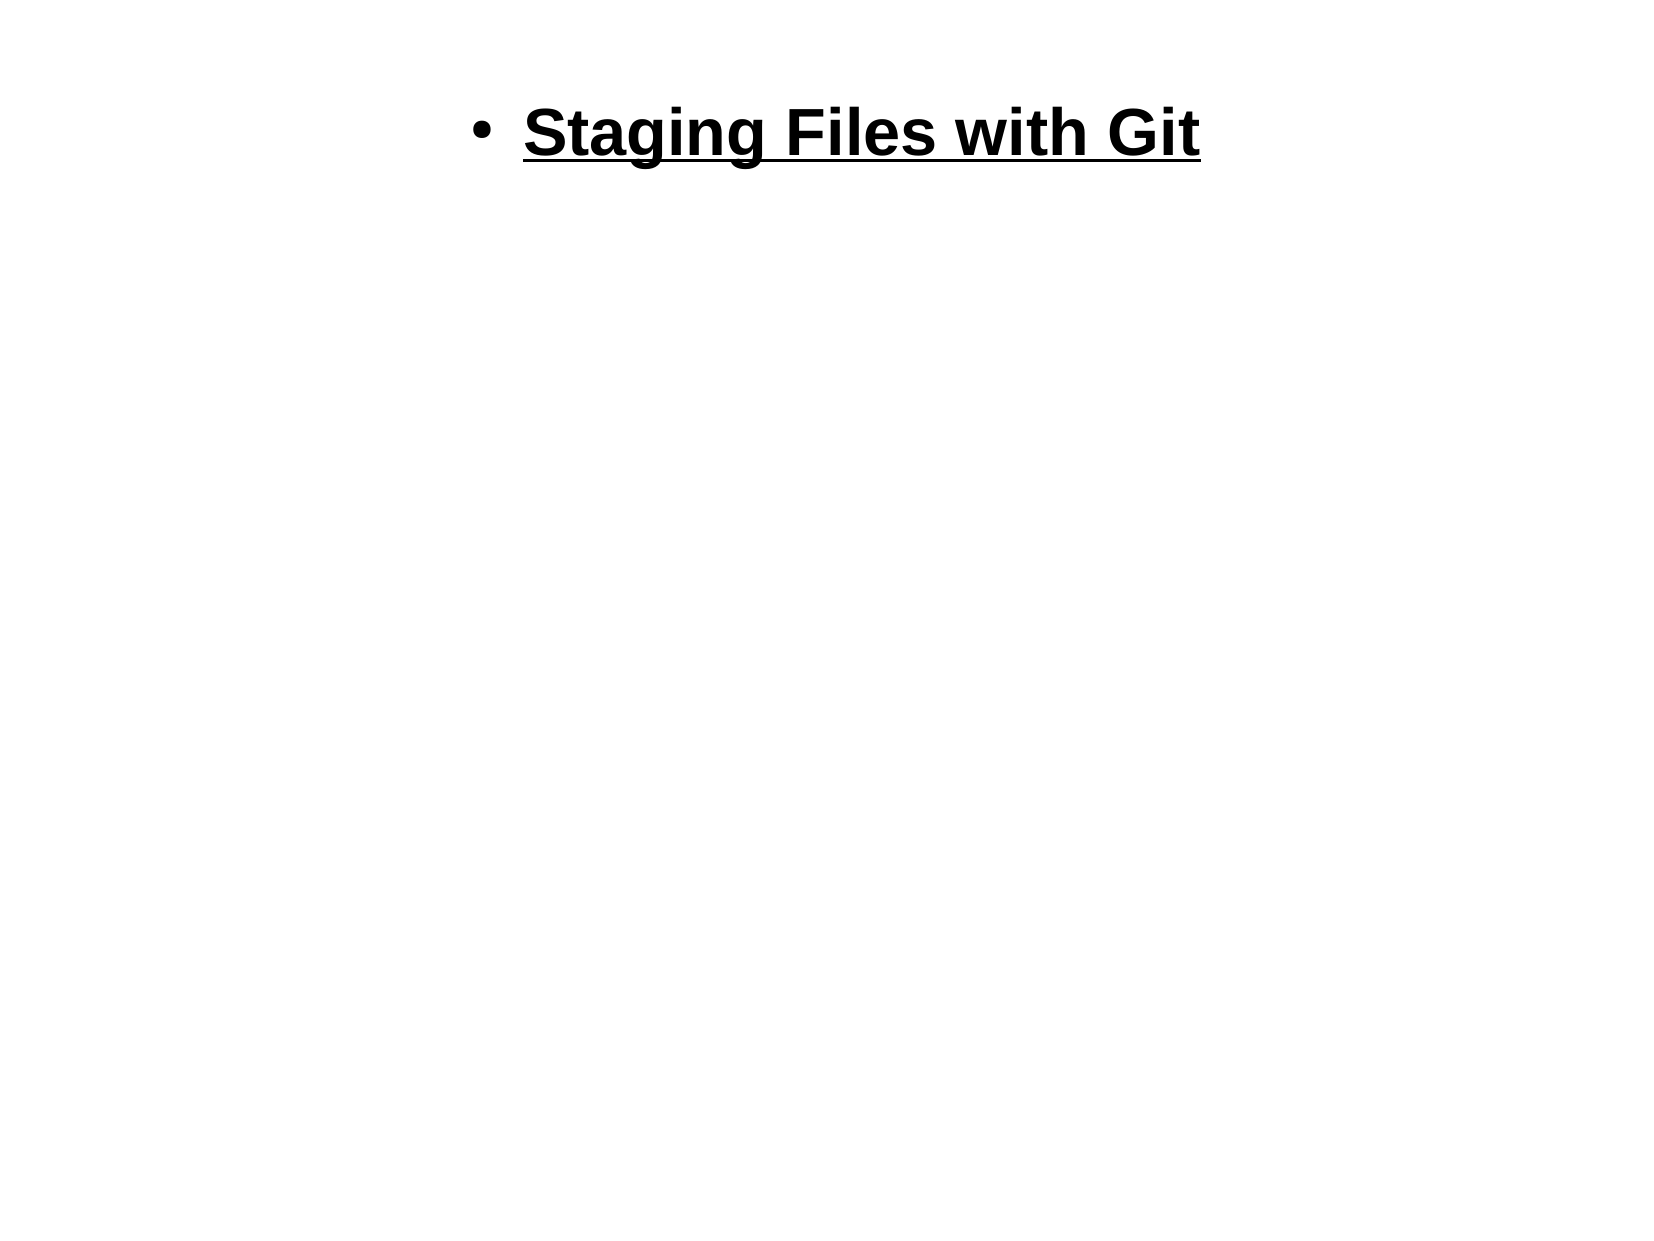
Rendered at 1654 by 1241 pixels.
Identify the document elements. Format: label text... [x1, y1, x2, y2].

list Staging Files with Git [82, 94, 1571, 1123]
